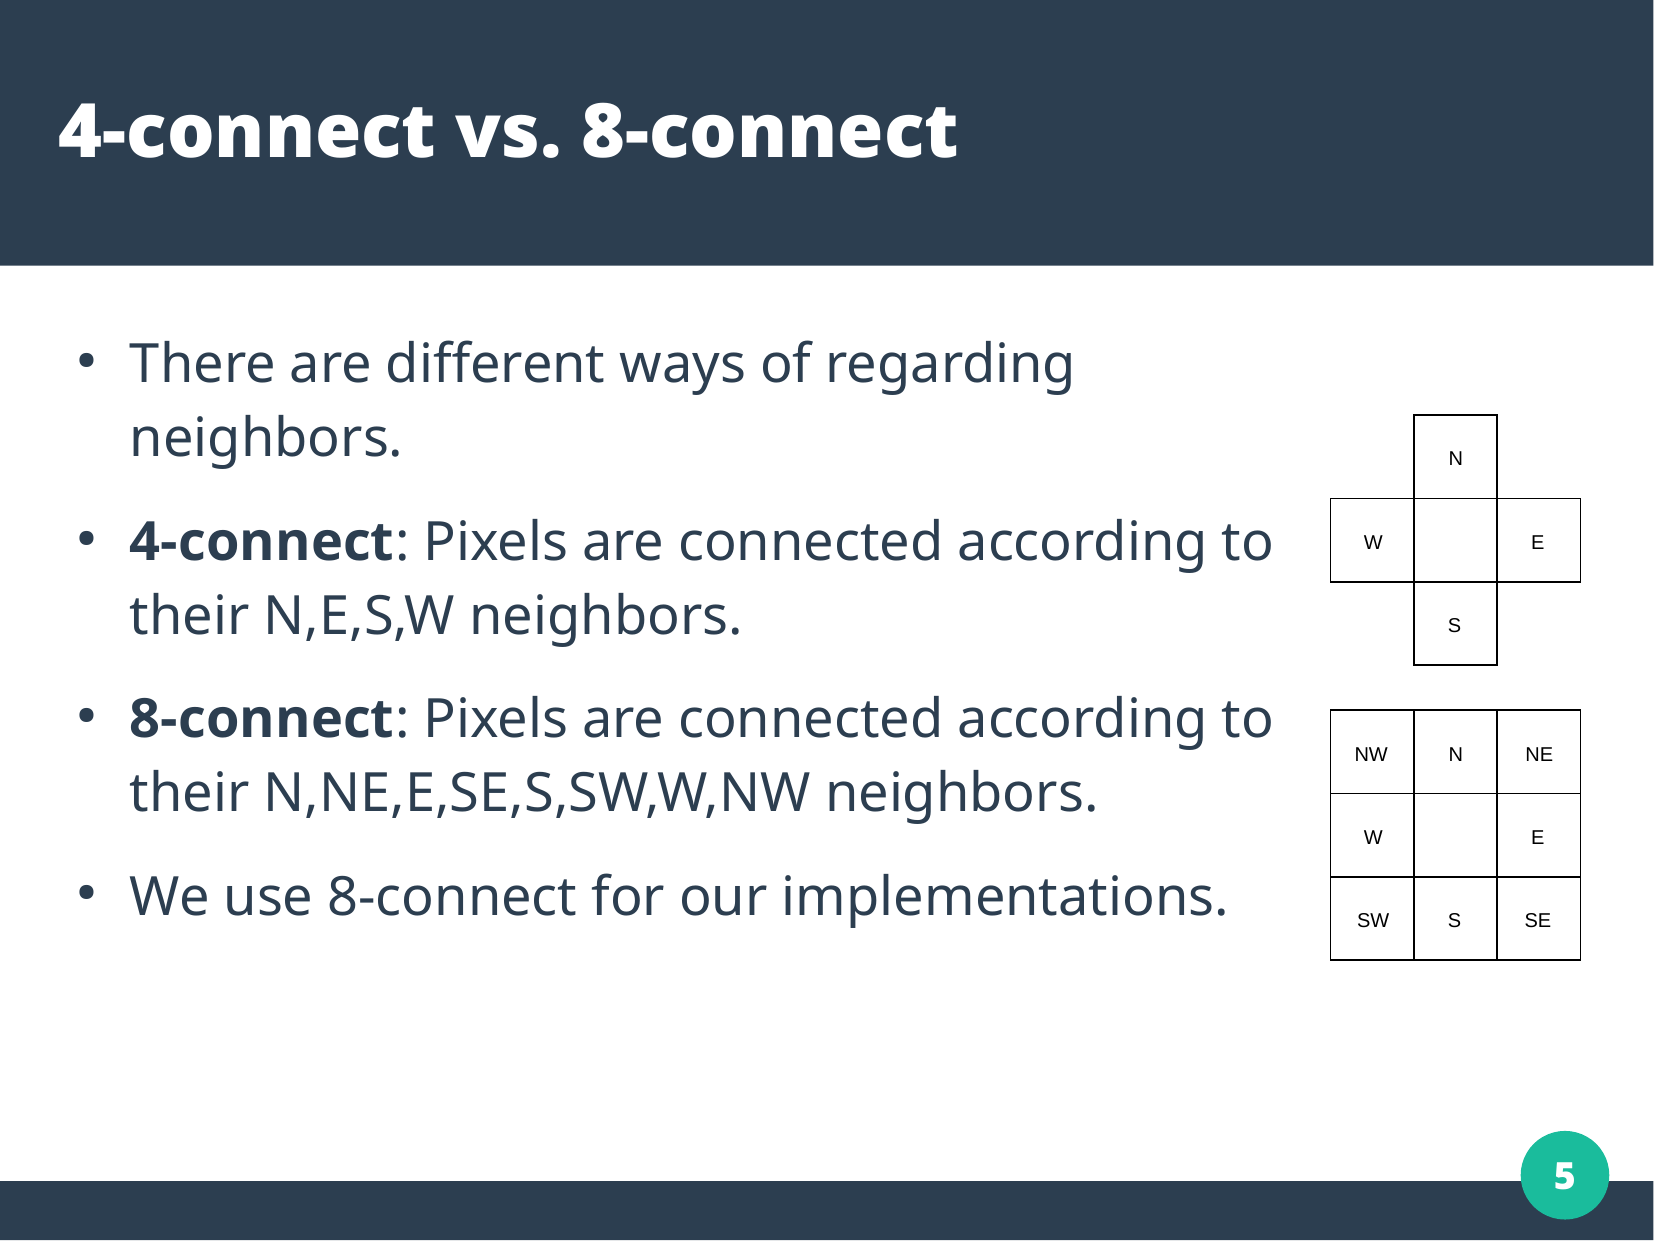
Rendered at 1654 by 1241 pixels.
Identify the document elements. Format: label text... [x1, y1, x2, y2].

picture [1328, 708, 1583, 962]
picture [1328, 413, 1583, 667]
title 4-connect vs. 8-connect [59, 49, 1595, 207]
list There are different ways of regarding neighbors. 4-connect: Pixels are connected according to their N,E,S,W neighbors. 8-connect: Pixels are connected according to their N,NE,E,SE,S,SW,W,NW neighbors. We use 8-connect for our implementations. [59, 324, 1300, 1152]
